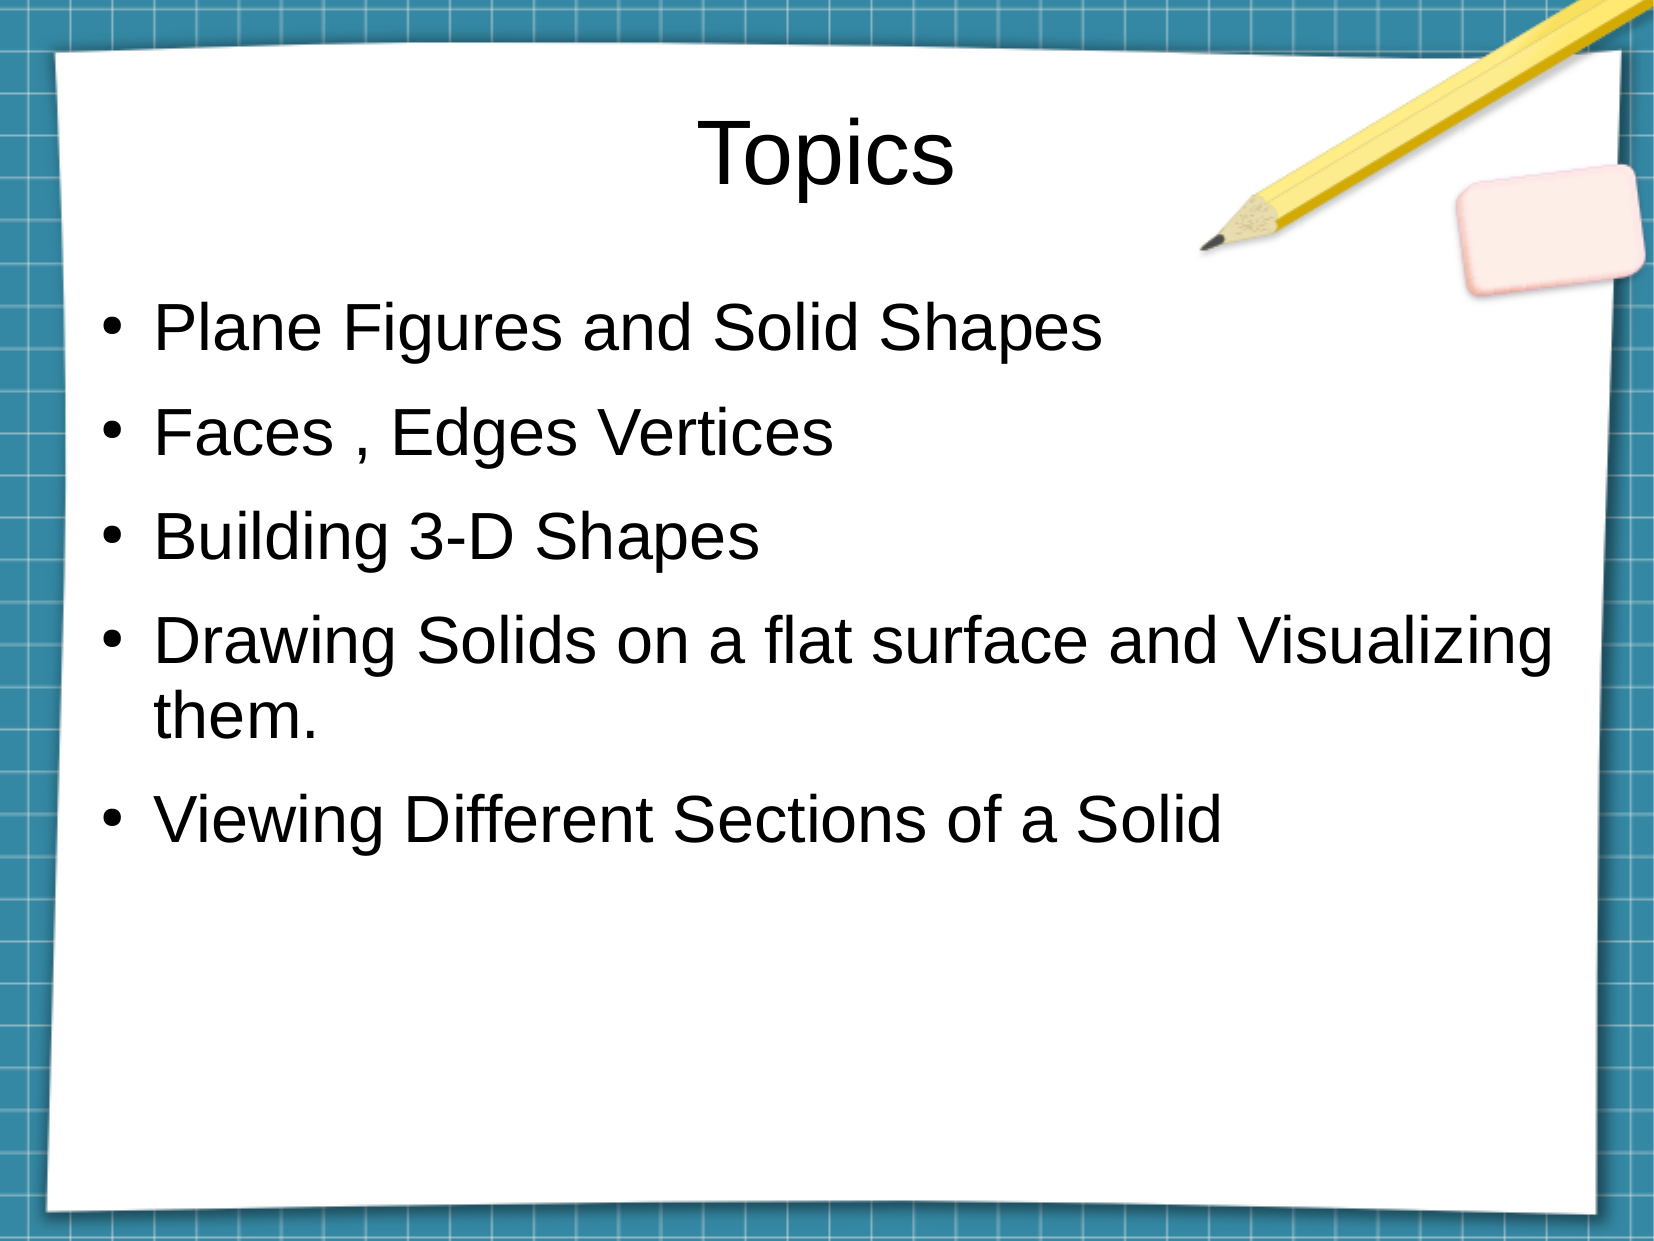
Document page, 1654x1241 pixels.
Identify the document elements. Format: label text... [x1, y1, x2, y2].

picture [0, 0, 1654, 1241]
list Plane Figures and Solid Shapes Faces , Edges Vertices Building 3-D Shapes Drawing Solids on a flat surface and Visualizing them. Viewing Different Sections of a Solid [82, 290, 1571, 1010]
title Topics [82, 49, 1571, 257]
